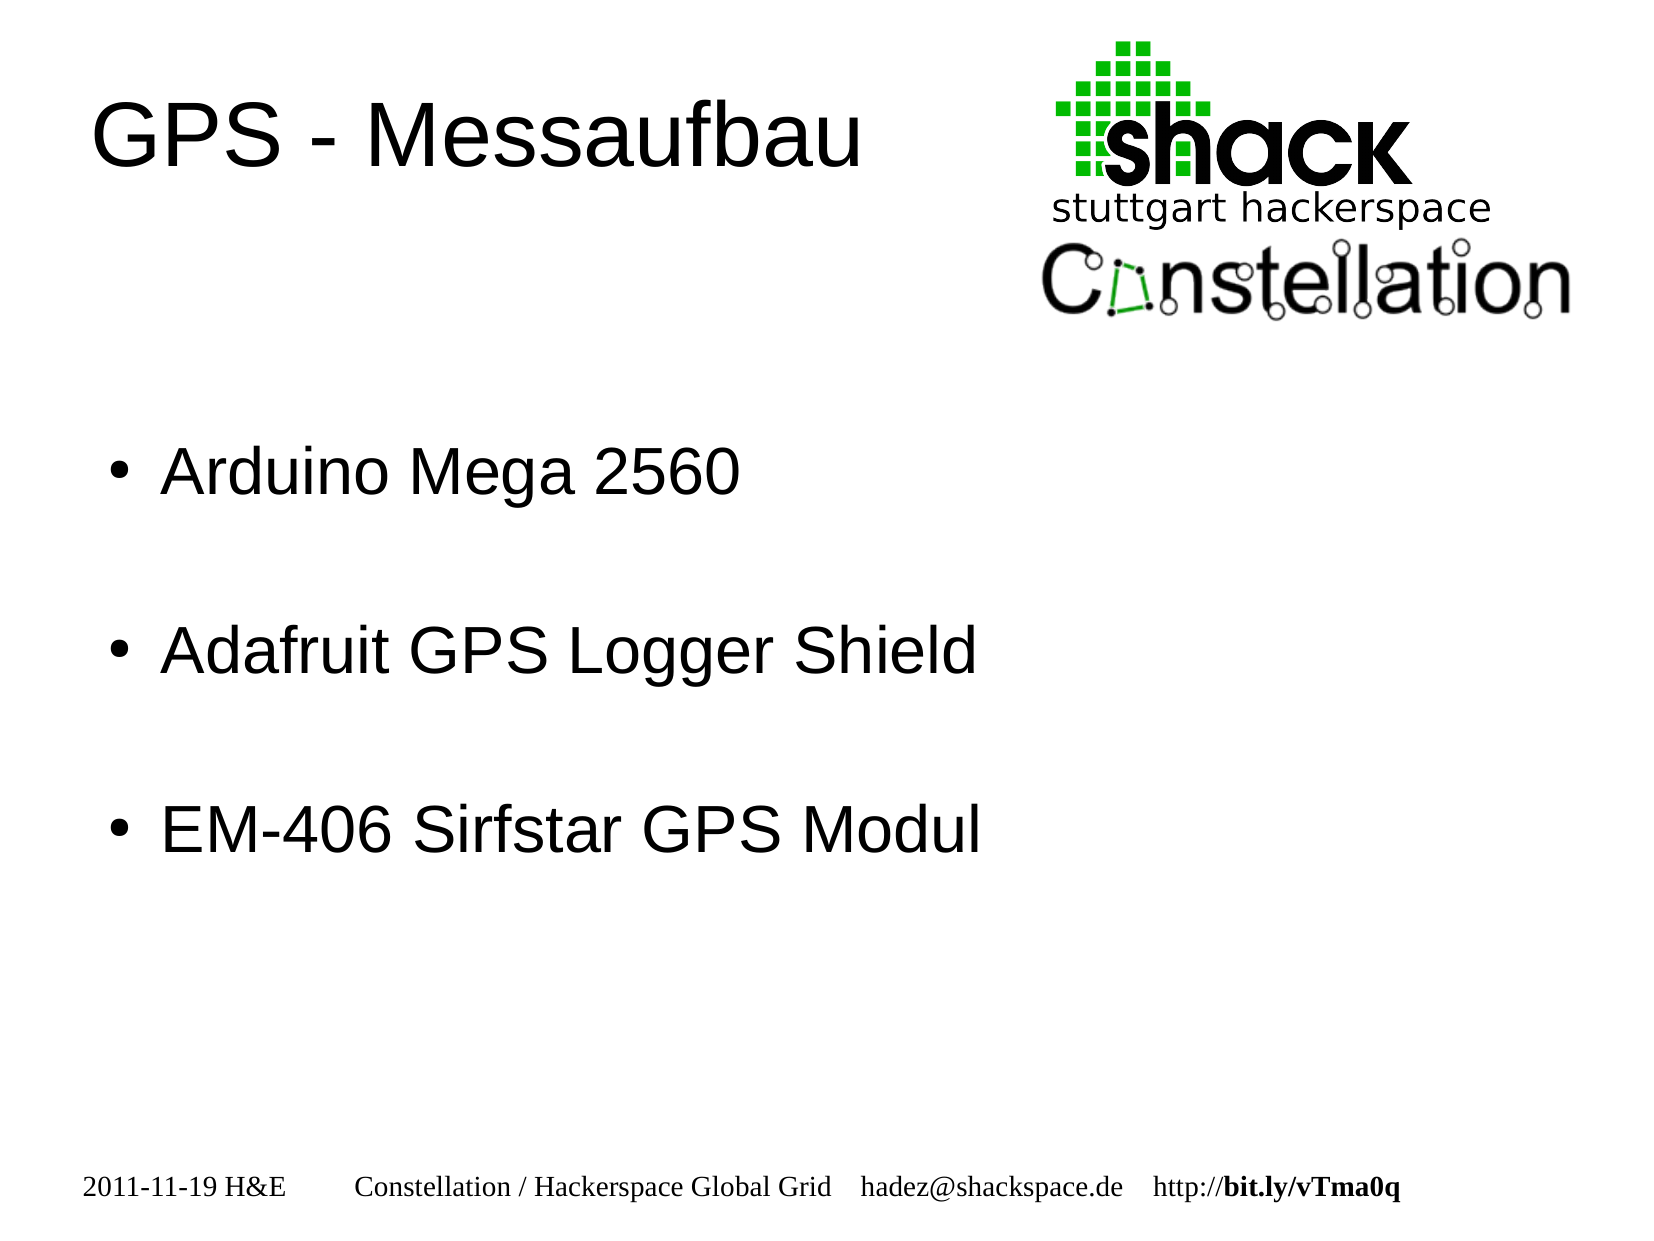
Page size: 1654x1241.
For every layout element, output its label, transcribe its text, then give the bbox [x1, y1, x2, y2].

title GPS - Messaufbau [90, 30, 1029, 241]
picture [1028, 34, 1586, 325]
list Arduino Mega 2560 Adafruit GPS Logger Shield EM-406 Sirfstar GPS Modul [90, 330, 1571, 1141]
